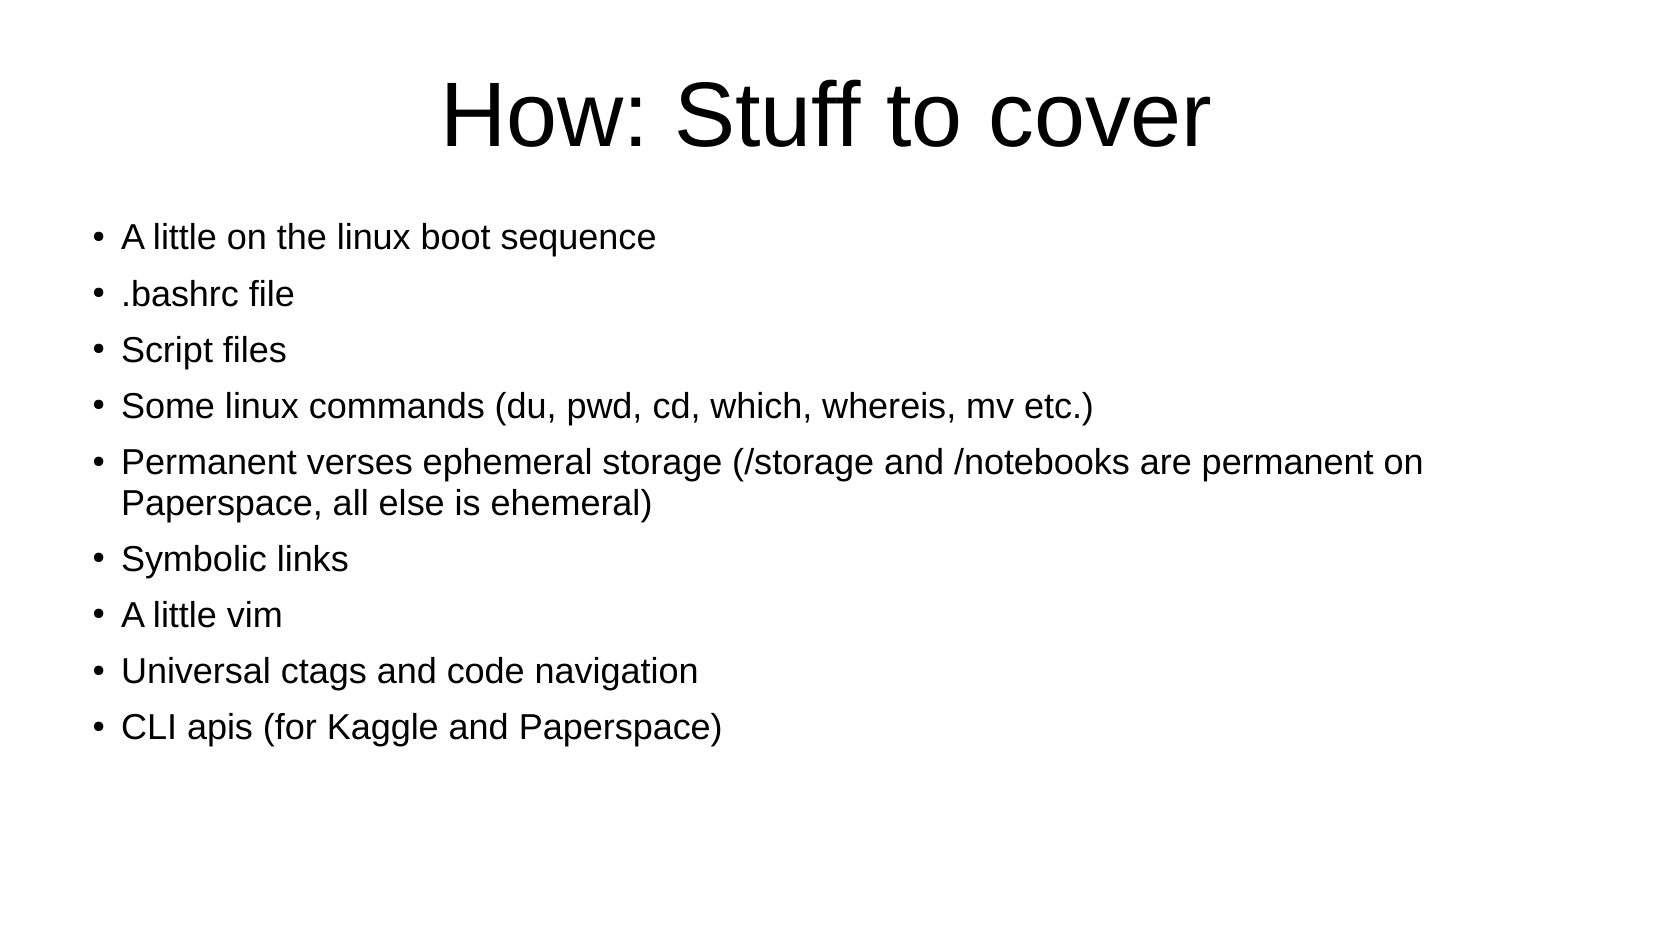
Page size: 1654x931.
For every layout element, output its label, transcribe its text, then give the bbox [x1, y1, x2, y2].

list A little on the linux boot sequence .bashrc file Script files Some linux commands (du, pwd, cd, which, whereis, mv etc.) Permanent verses ephemeral storage (/storage and /notebooks are permanent on Paperspace, all else is ehemeral) Symbolic links A little vim Universal ctags and code navigation CLI apis (for Kaggle and Paperspace) [82, 217, 1562, 757]
title How: Stuff to cover [82, 37, 1571, 193]
